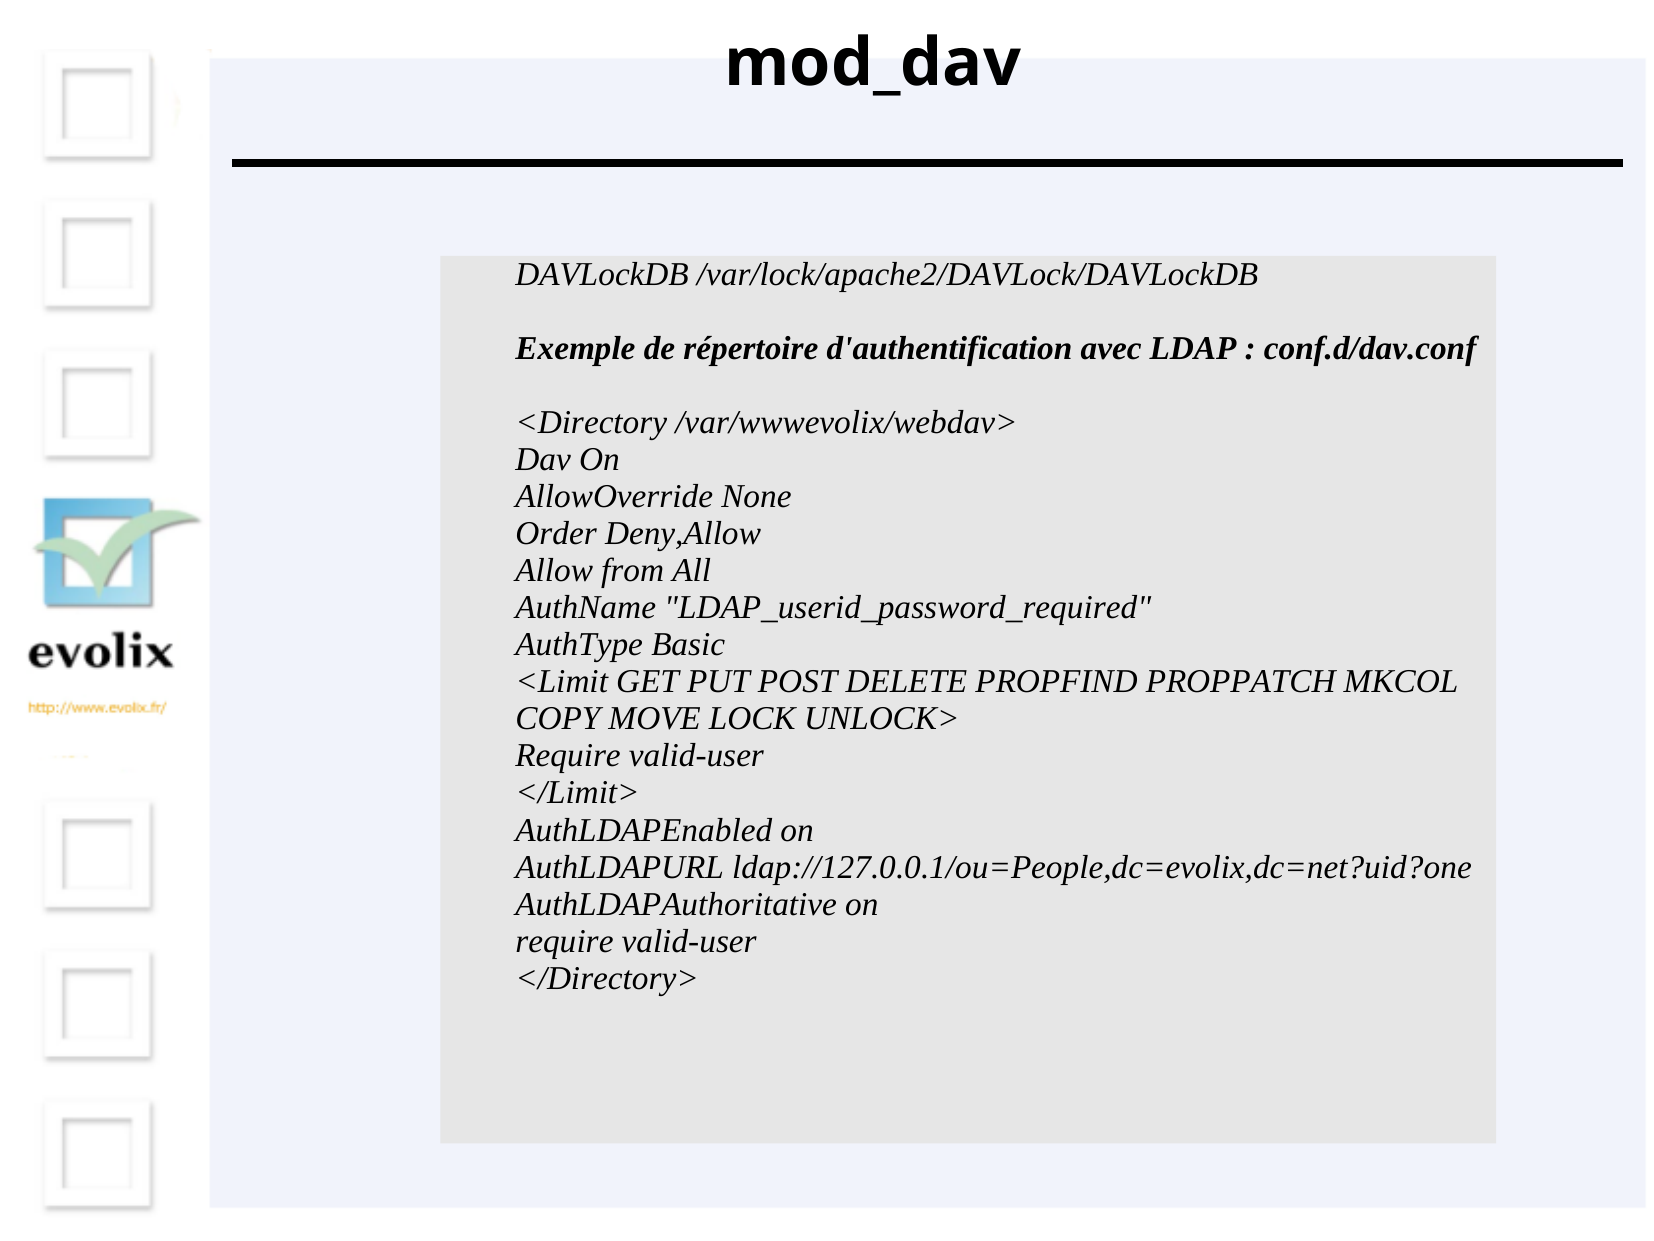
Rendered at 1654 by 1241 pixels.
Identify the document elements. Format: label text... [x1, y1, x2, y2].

text_box DAVLockDB /var/lock/apache2/DAVLock/DAVLockDB Exemple de répertoire d'authentification avec LDAP : conf.d/dav.conf <Directory /var/wwwevolix/webdav> Dav On AllowOverride None Order Deny,Allow Allow from All AuthName "LDAP_userid_password_required" AuthType Basic <Limit GET PUT POST DELETE PROPFIND PROPPATCH MKCOL COPY MOVE LOCK UNLOCK> Require valid-user </Limit> AuthLDAPEnabled on AuthLDAPURL ldap://127.0.0.1/ou=People,dc=evolix,dc=net?uid?one AuthLDAPAuthoritative on require valid-user </Directory> [440, 255, 1497, 1144]
title mod_dav [385, 0, 1360, 149]
picture [0, 49, 1654, 1218]
